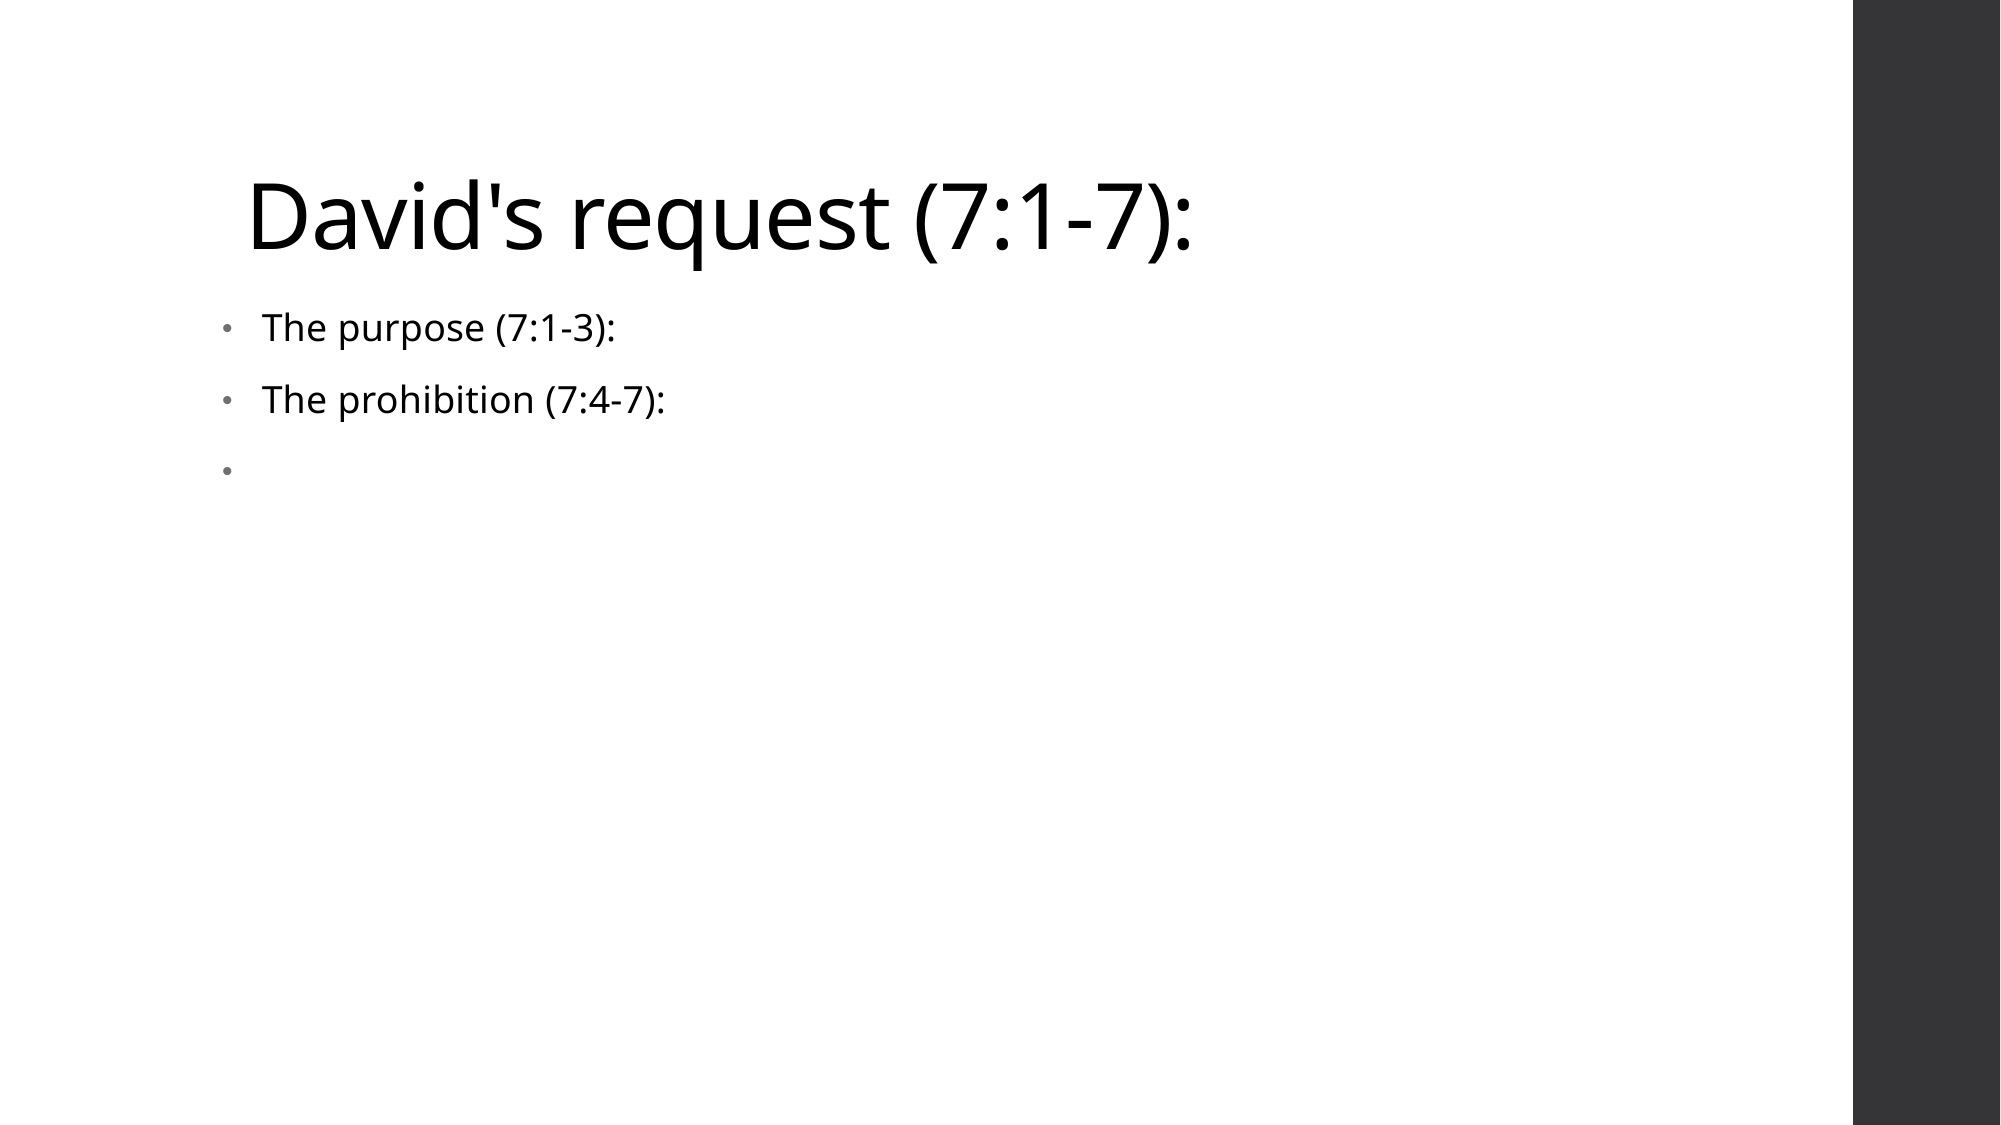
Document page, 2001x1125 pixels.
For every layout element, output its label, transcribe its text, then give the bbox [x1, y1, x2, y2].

title David's request (7:1-7): [206, 60, 1797, 278]
list The purpose (7:1-3): The prohibition (7:4-7): [206, 299, 1617, 1014]
